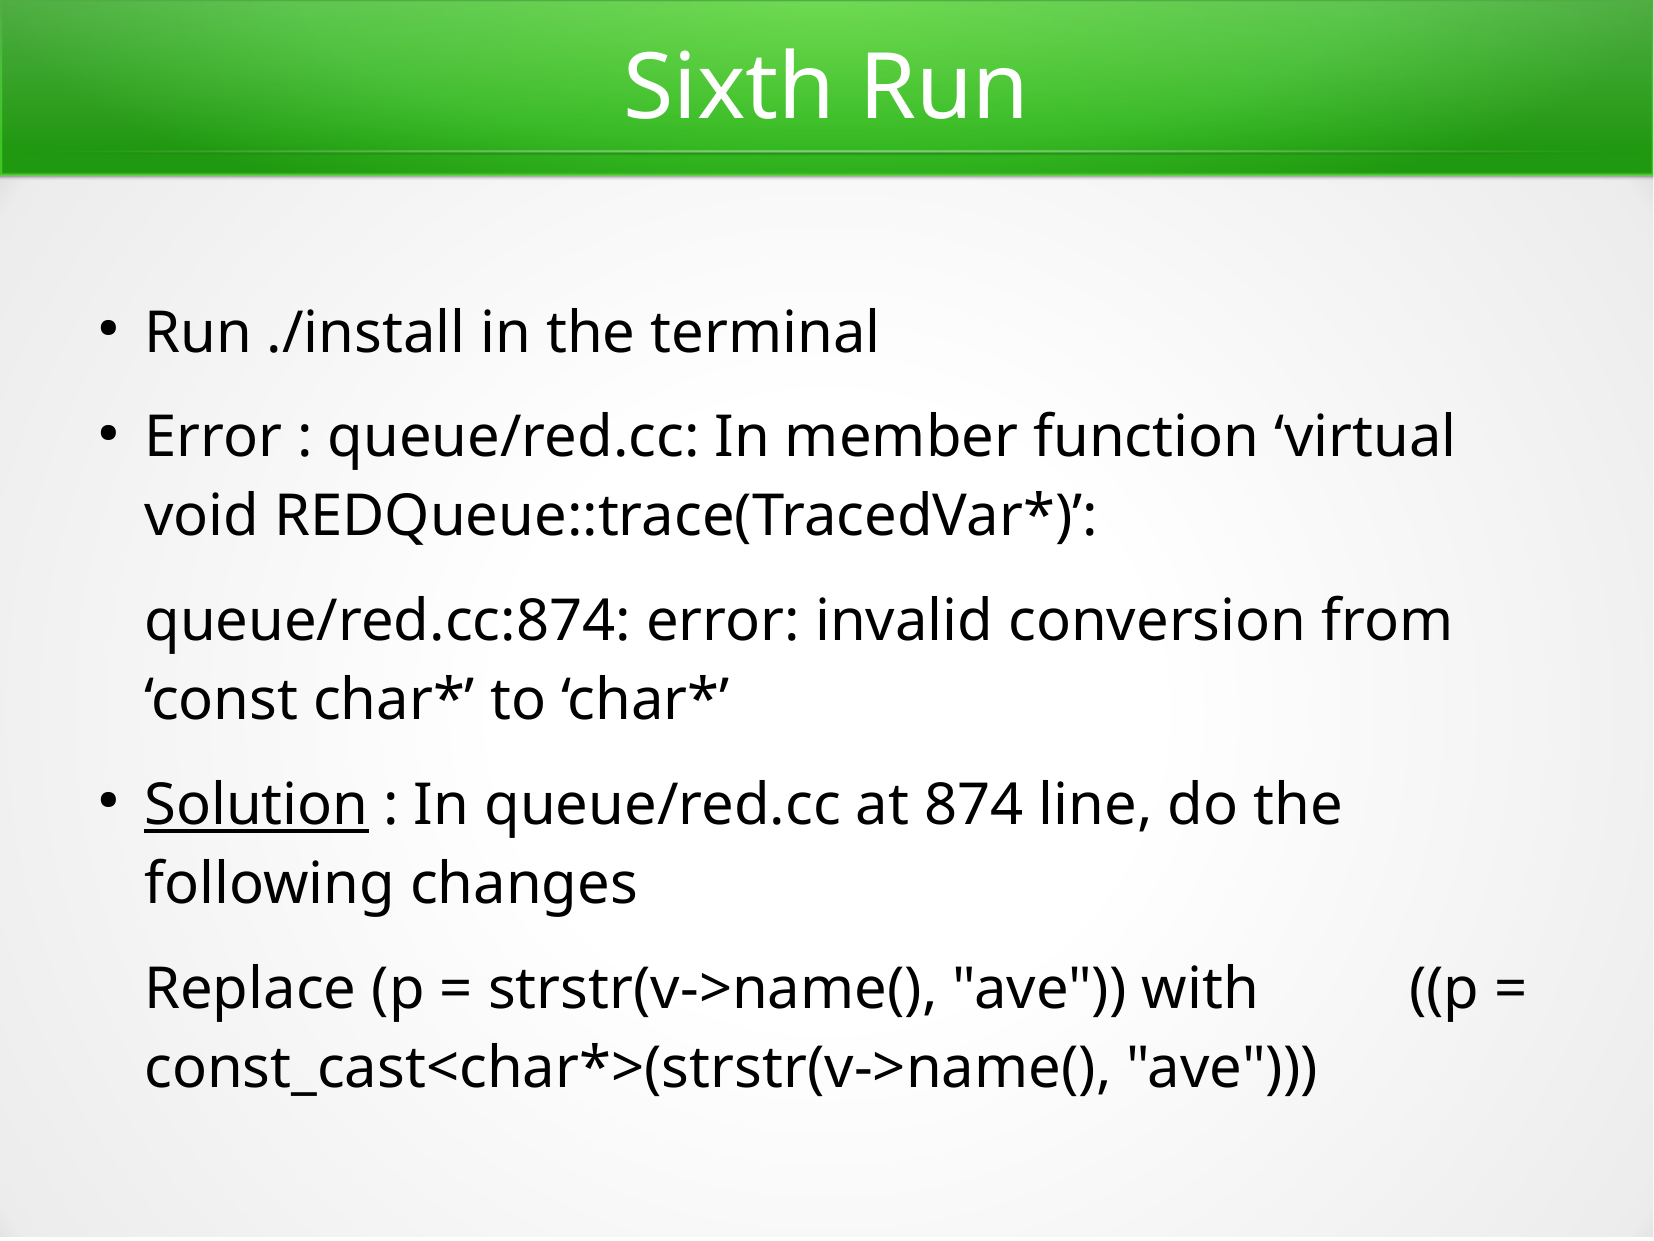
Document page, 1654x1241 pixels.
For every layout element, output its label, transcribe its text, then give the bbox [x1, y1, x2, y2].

picture [0, 0, 1654, 1237]
title Sixth Run [82, 11, 1571, 154]
list Run ./install in the terminal Error : queue/red.cc: In member function ‘virtual void REDQueue::trace(TracedVar*)’: queue/red.cc:874: error: invalid conversion from ‘const char*’ to ‘char*’ Solution : In queue/red.cc at 874 line, do the following changes Replace (p = strstr(v->name(), "ave")) with ((p = const_cast<char*>(strstr(v->name(), "ave"))) [82, 290, 1571, 1109]
